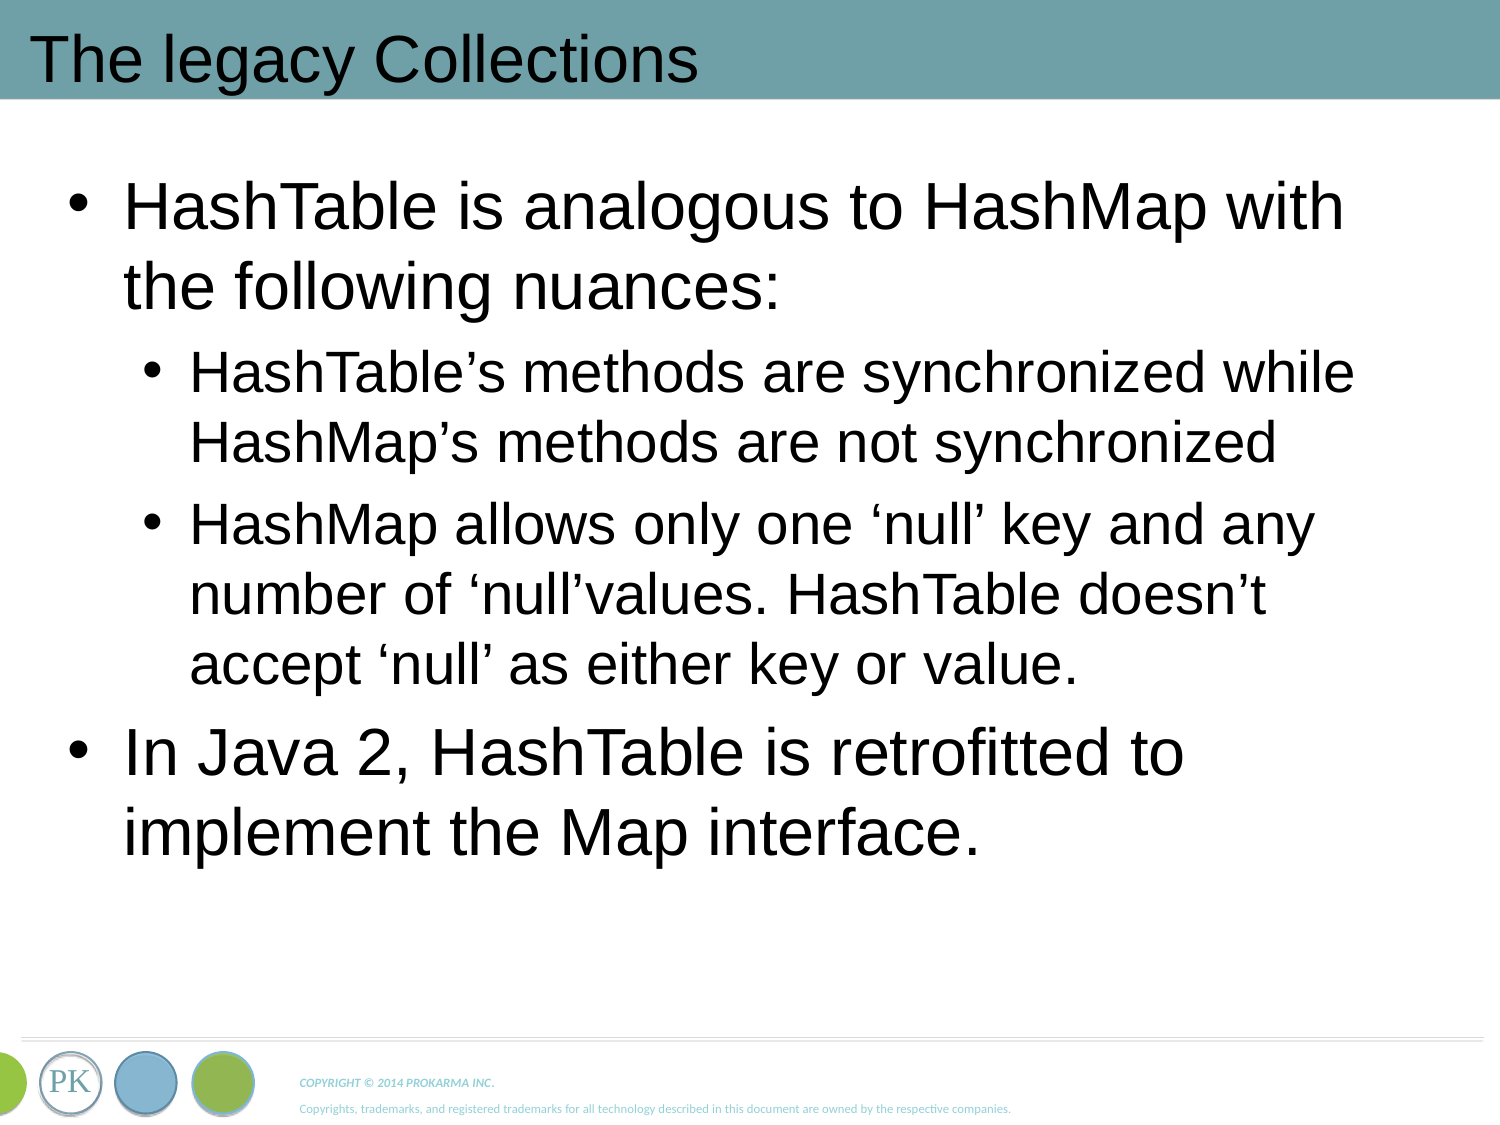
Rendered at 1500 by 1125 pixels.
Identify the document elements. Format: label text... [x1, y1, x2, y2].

text_box HashTable is analogous to HashMap with the following nuances: HashTable’s methods are synchronized while HashMap’s methods are not synchronized HashMap allows only one ‘null’ key and any number of ‘null’values. HashTable doesn’t accept ‘null’ as either key or value. In Java 2, HashTable is retrofitted to implement the Map interface. [52, 155, 1441, 931]
text_box The legacy Collections [15, 15, 1441, 105]
